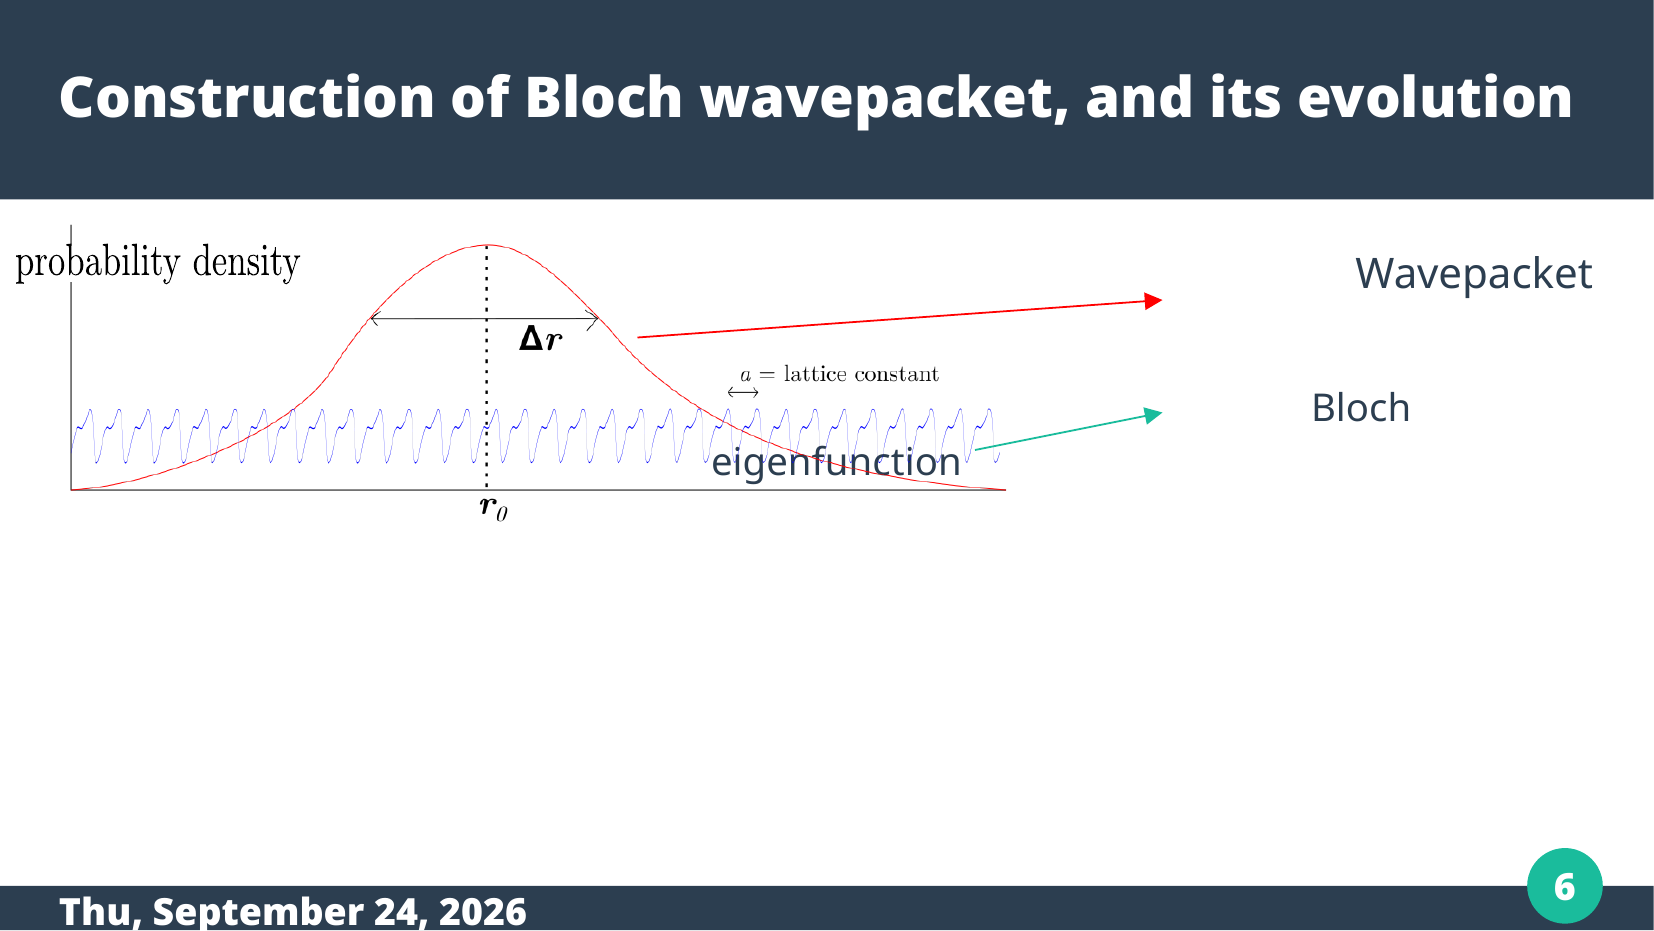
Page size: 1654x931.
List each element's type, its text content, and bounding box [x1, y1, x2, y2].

text_box [16, 243, 301, 285]
title Construction of Bloch wavepacket, and its evolution [59, 37, 1595, 155]
picture [31, 222, 1013, 533]
list Wavepacket Bloch eigenfunction [59, 243, 1595, 540]
